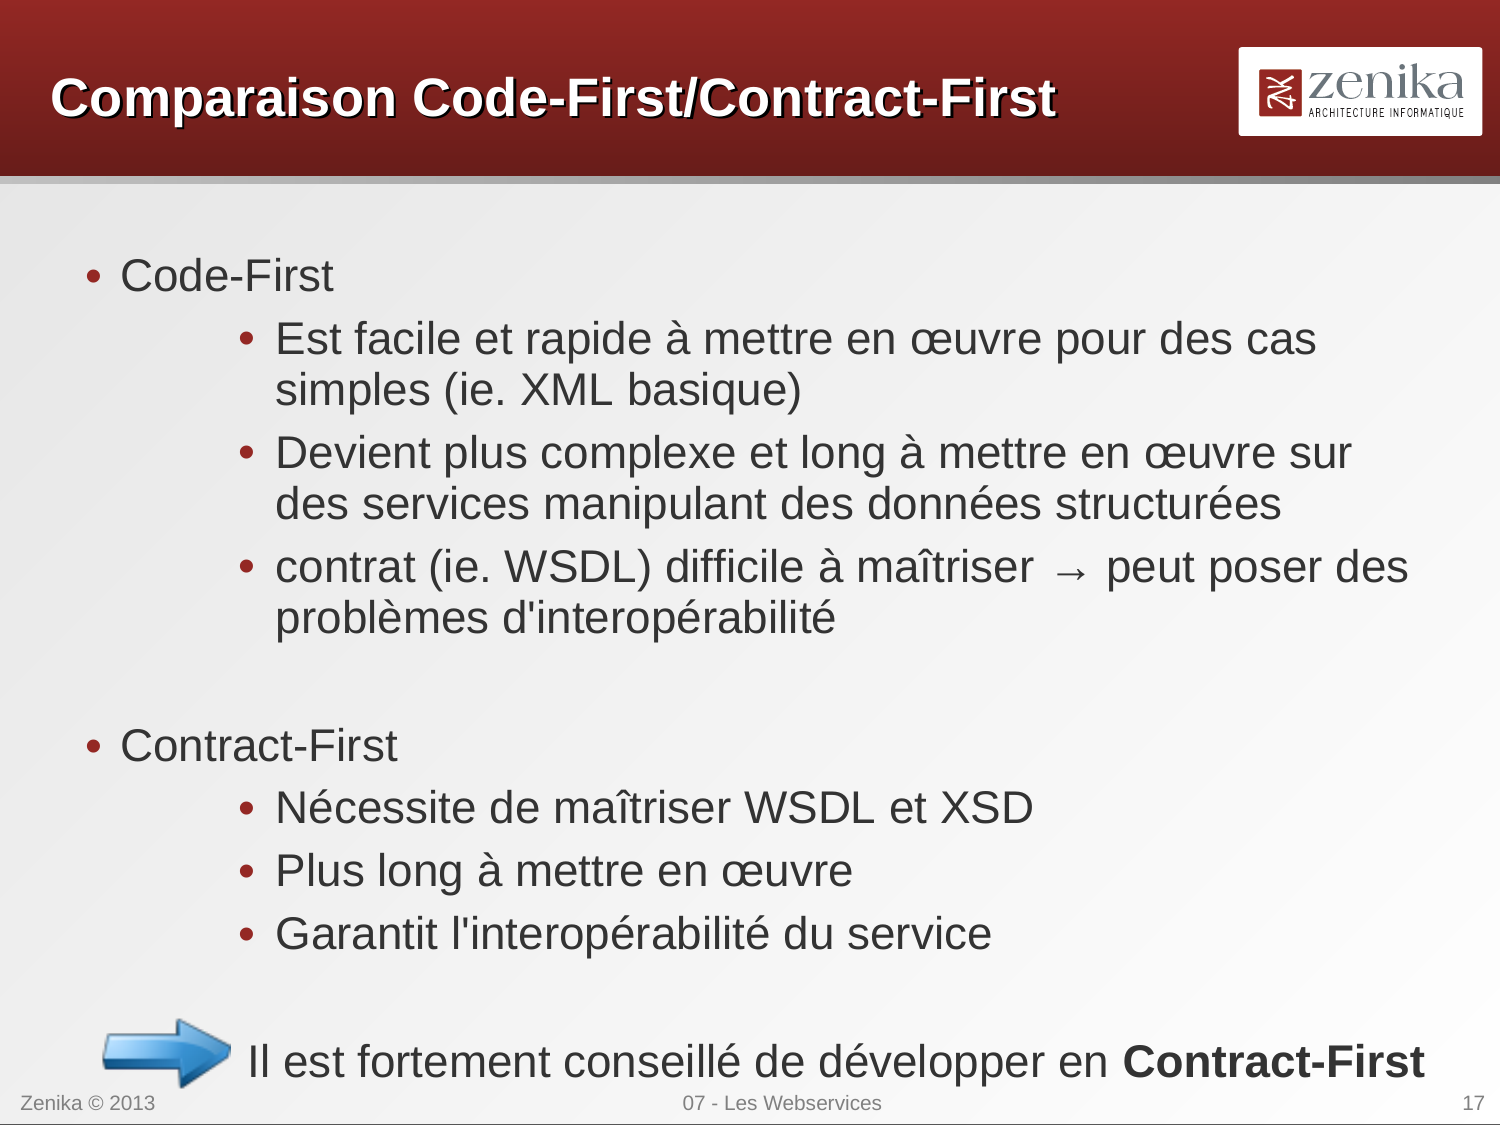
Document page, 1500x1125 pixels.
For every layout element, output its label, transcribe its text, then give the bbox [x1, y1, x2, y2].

picture [1257, 58, 1464, 125]
picture [97, 984, 231, 1118]
list Code-First Est facile et rapide à mettre en œuvre pour des cas simples (ie. XML basique) Devient plus complexe et long à mettre en œuvre sur des services manipulant des données structurées contrat (ie. WSDL) difficile à maîtriser → peut poser des problèmes d'interopérabilité Contract-First Nécessite de maîtriser WSDL et XSD Plus long à mettre en œuvre Garantit l'interopérabilité du service Il est fortement conseillé de développer en Contract-First [50, 249, 1435, 1088]
title Comparaison Code-First/Contract-First [50, 22, 1206, 172]
